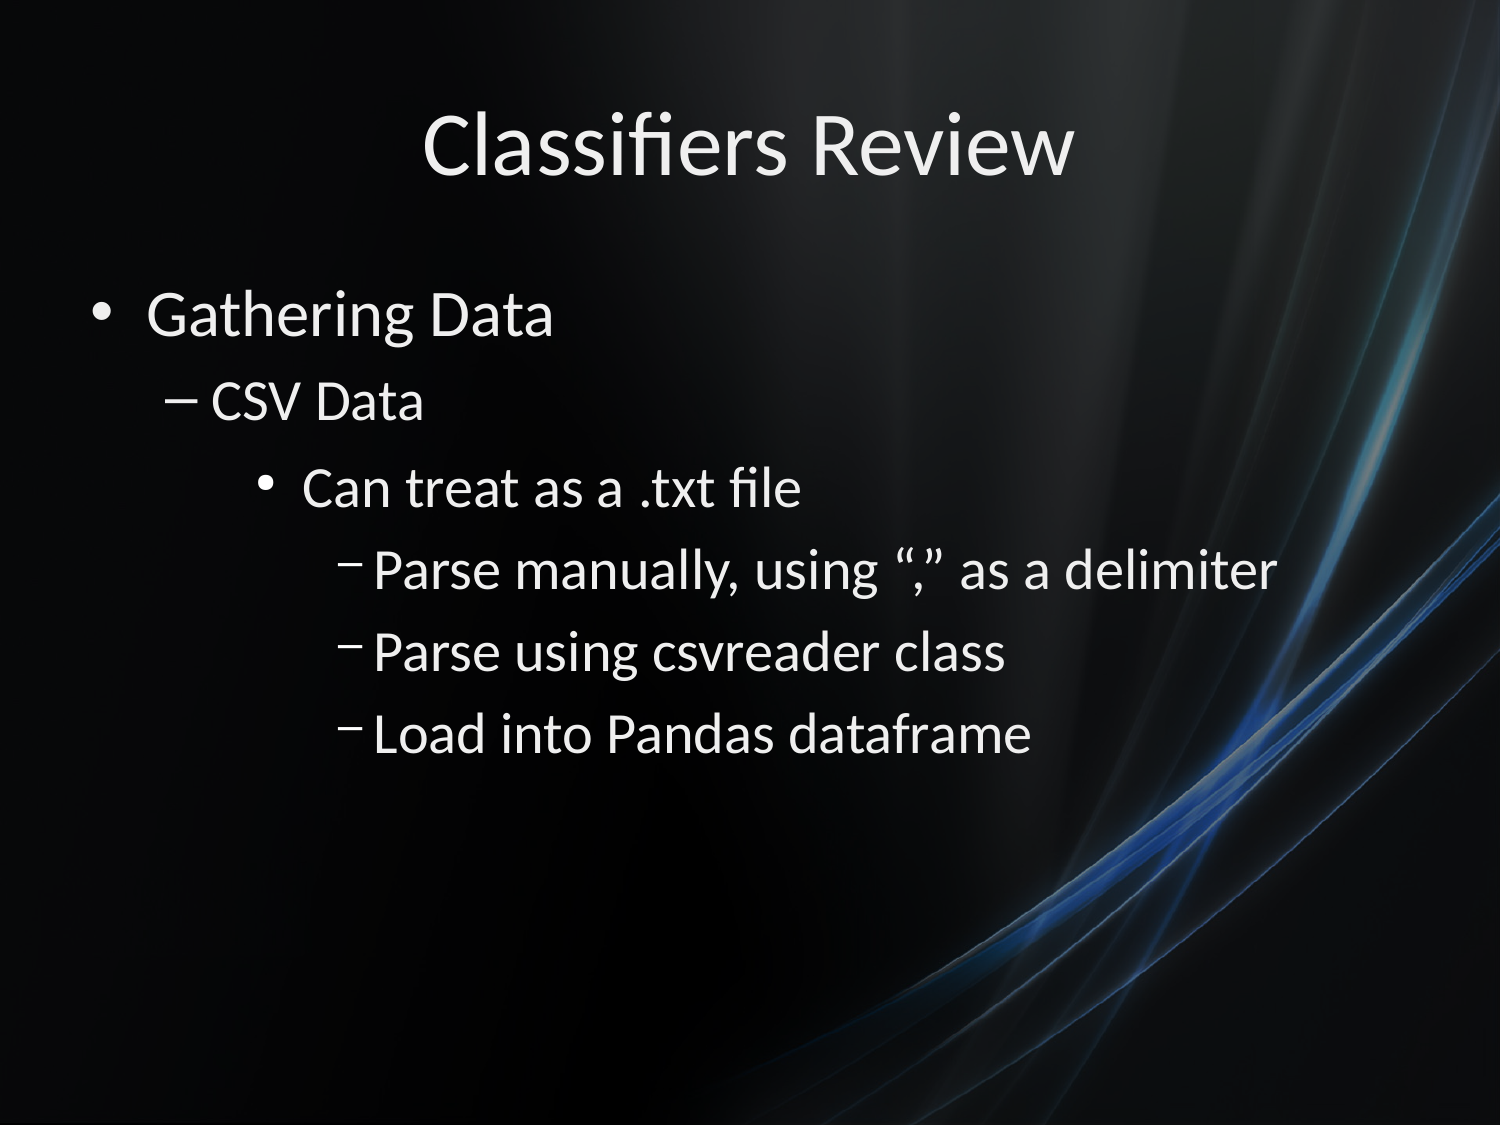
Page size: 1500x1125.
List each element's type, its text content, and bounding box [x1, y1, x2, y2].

list Gathering Data CSV Data Can treat as a .txt file Parse manually, using “,” as a delimiter Parse using csvreader class Load into Pandas dataframe [75, 262, 1425, 1005]
picture [0, 0, 1500, 1125]
title Classifiers Review [75, 45, 1425, 233]
